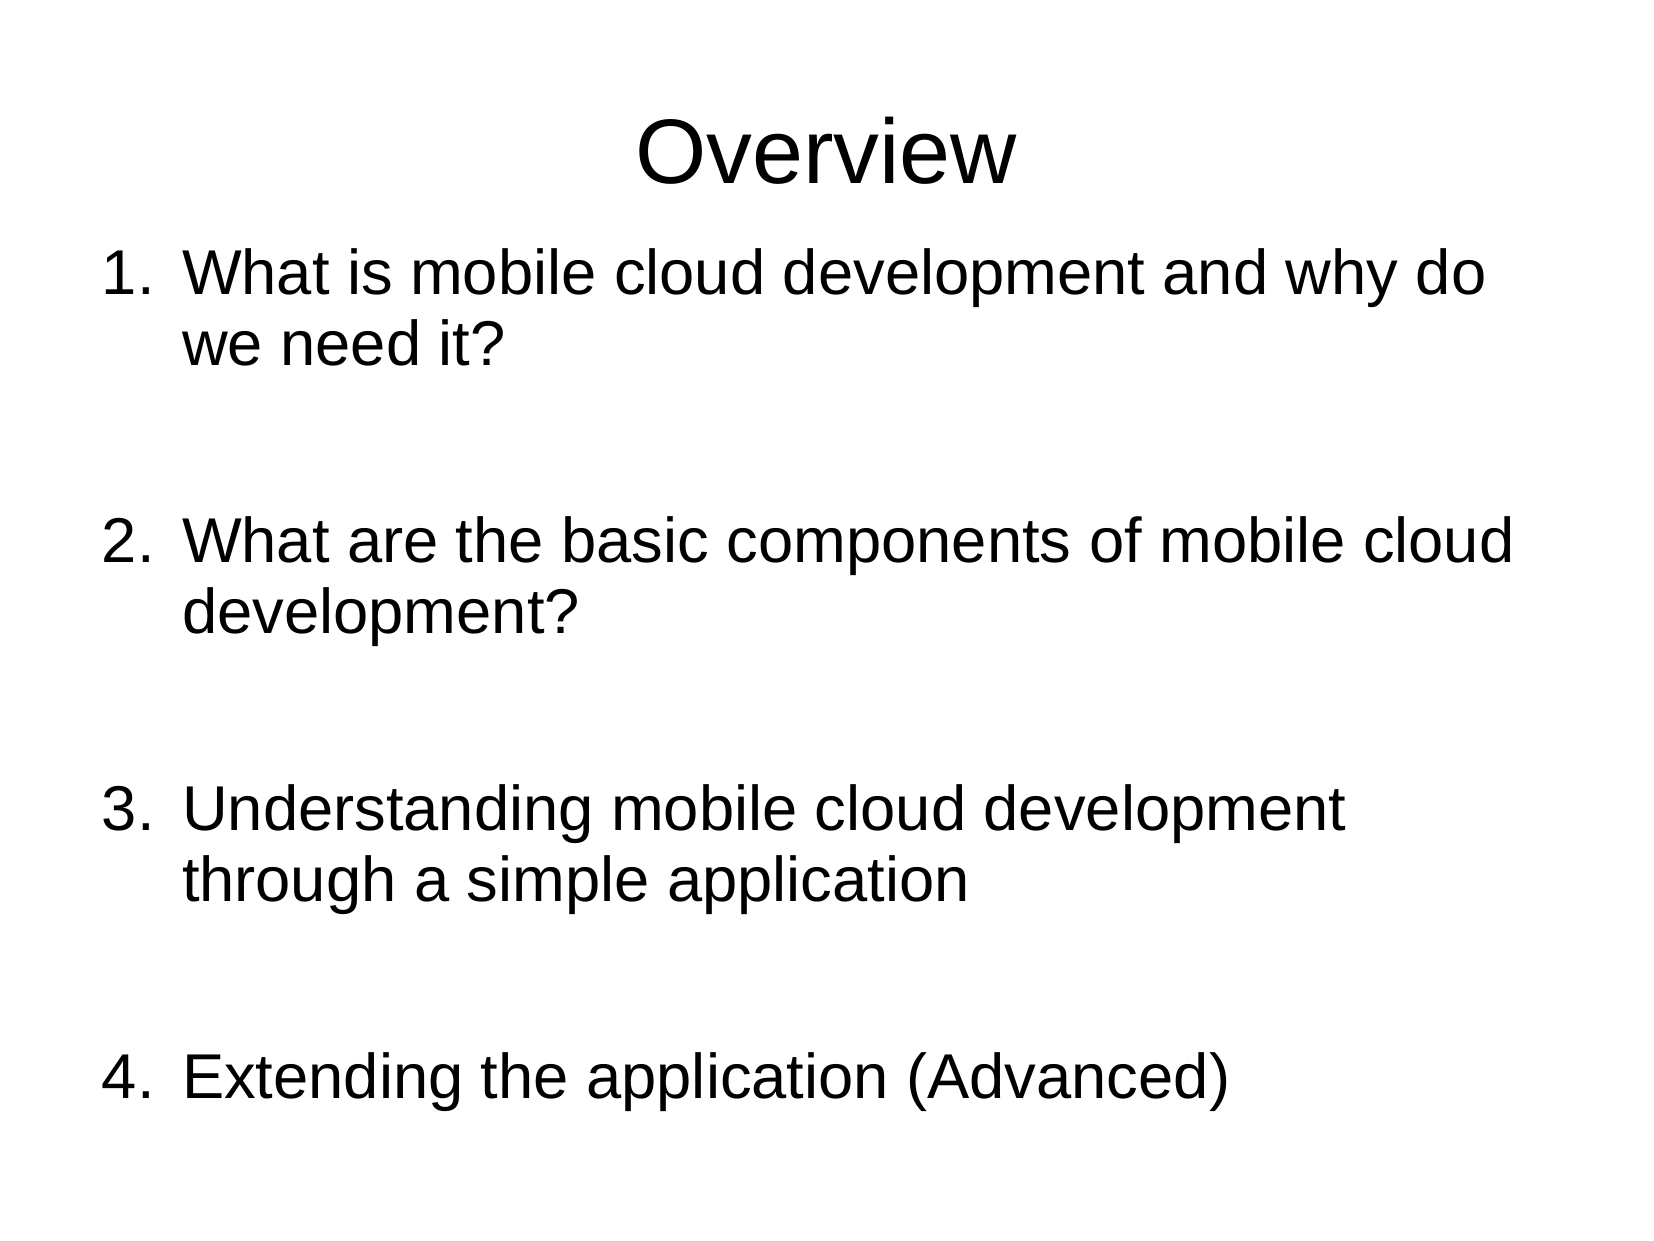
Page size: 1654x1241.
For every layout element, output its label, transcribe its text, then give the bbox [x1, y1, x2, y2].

title Overview [82, 49, 1571, 230]
text_box What is mobile cloud development and why do we need it? What are the basic components of mobile cloud development? Understanding mobile cloud development through a simple application Extending the application (Advanced) [70, 230, 1583, 1128]
